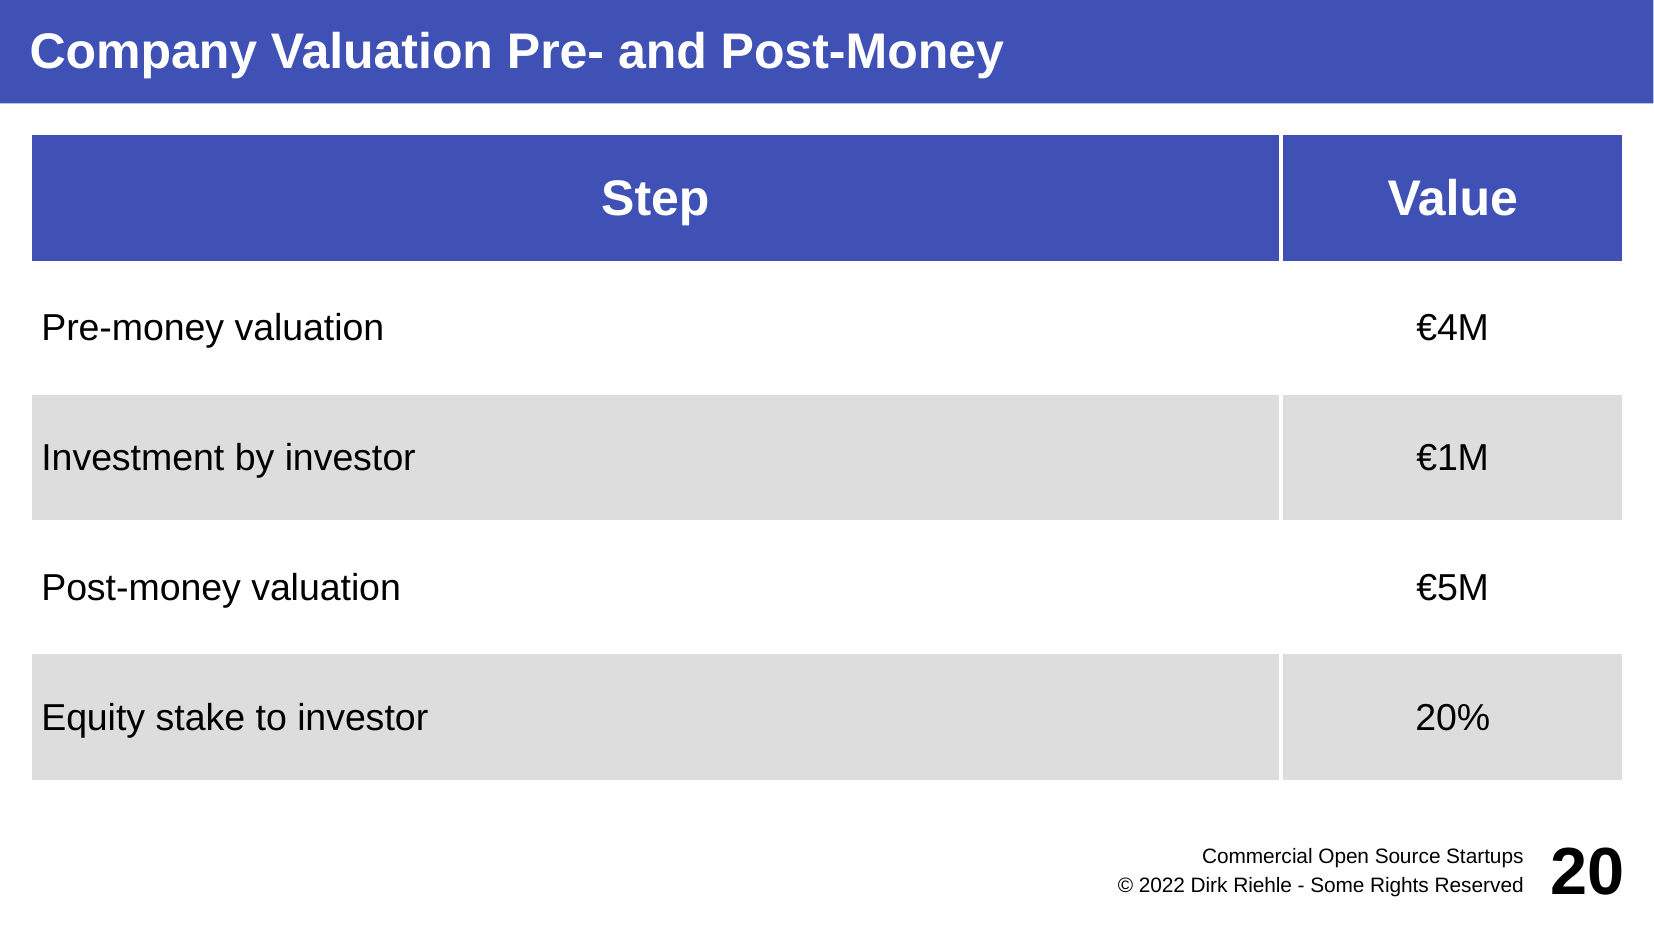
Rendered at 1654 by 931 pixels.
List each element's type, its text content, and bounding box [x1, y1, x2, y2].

title Company Valuation Pre- and Post-Money [0, 0, 1654, 104]
table_cell Equity stake to investor [32, 654, 1279, 780]
table_cell Post-money valuation [32, 525, 1279, 650]
table_header Step [32, 135, 1279, 261]
table_cell €1M [1283, 395, 1622, 520]
table_cell €5M [1283, 525, 1622, 650]
table_cell 20% [1283, 654, 1622, 780]
table_cell Pre-money valuation [32, 265, 1279, 391]
table_cell Investment by investor [32, 395, 1279, 520]
table_cell €4M [1283, 265, 1622, 391]
table_header Value [1283, 135, 1622, 261]
